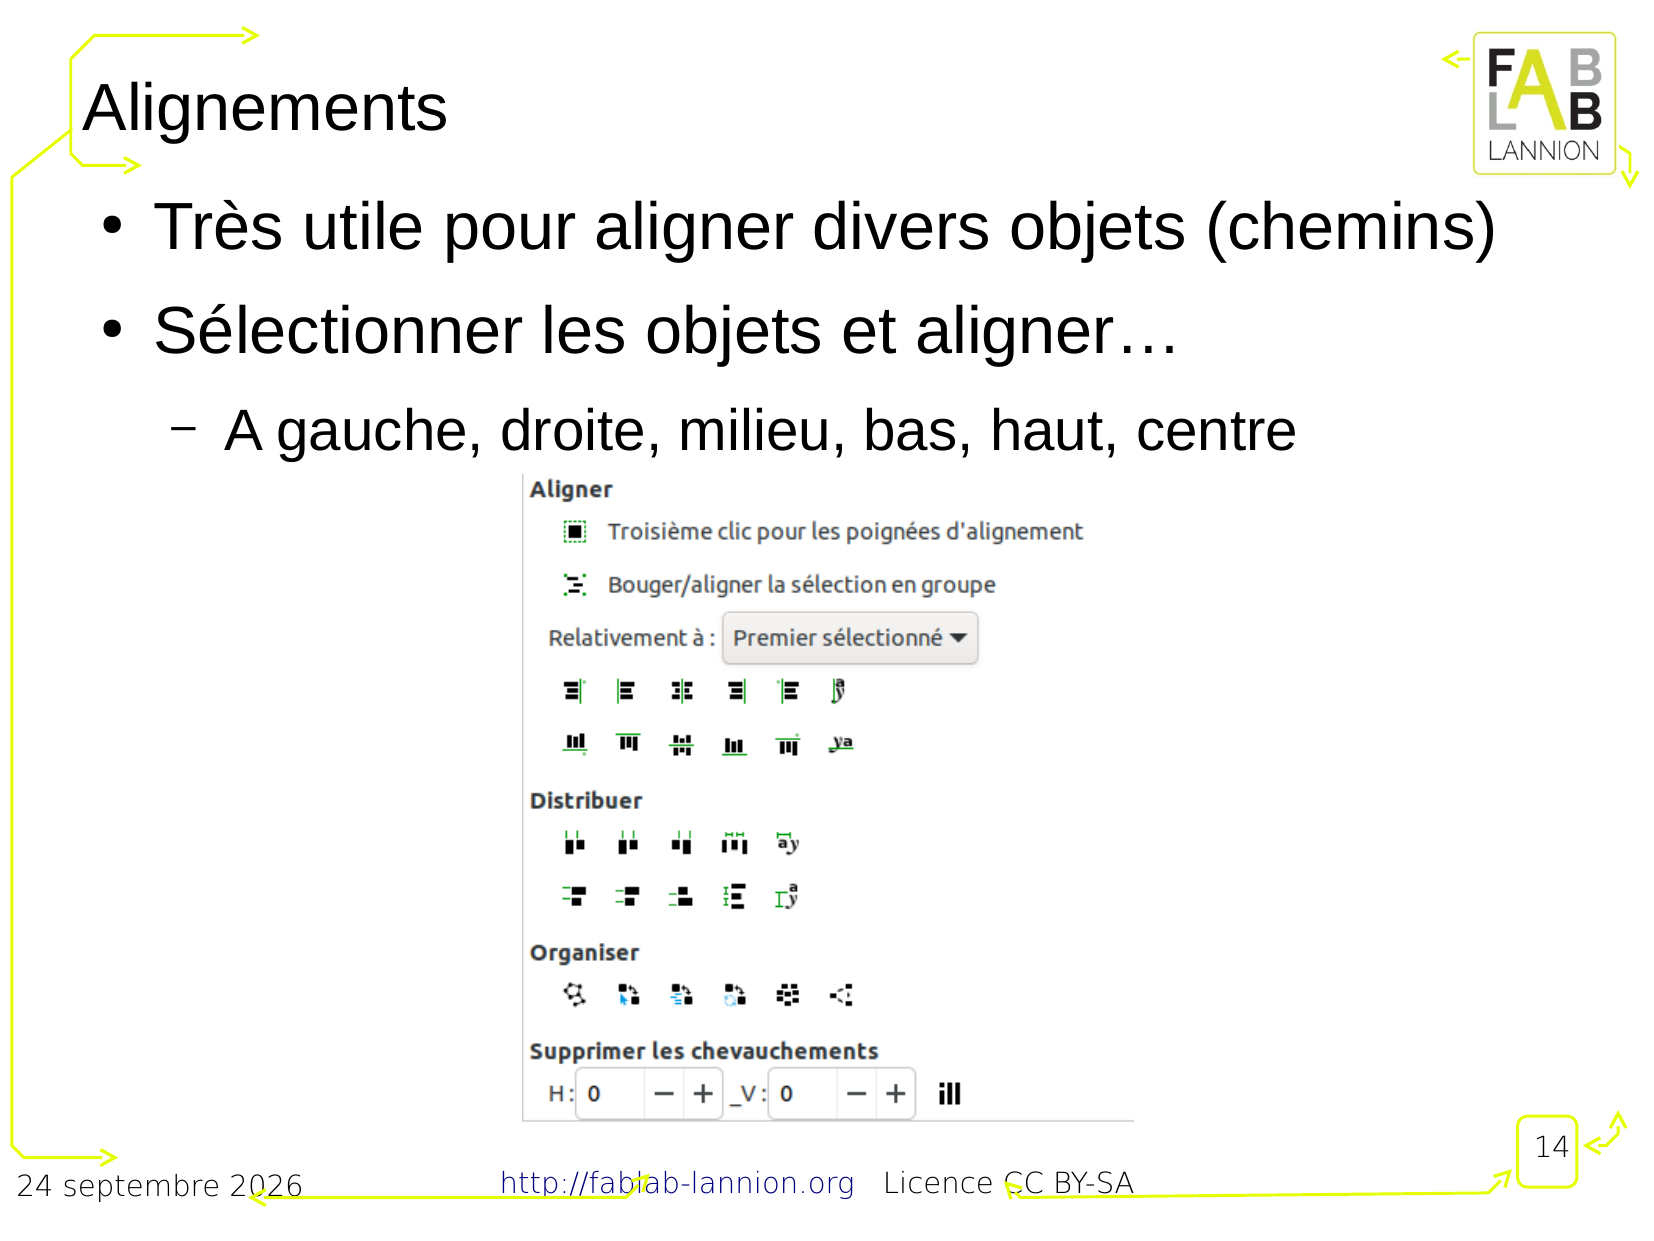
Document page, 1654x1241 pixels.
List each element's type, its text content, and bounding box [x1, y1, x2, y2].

list Très utile pour aligner divers objets (chemins) Sélectionner les objets et aligner… A gauche, droite, milieu, bas, haut, centre [82, 188, 1571, 909]
picture [522, 474, 1134, 1158]
picture [1470, 29, 1619, 178]
title Alignements [82, 49, 1441, 166]
